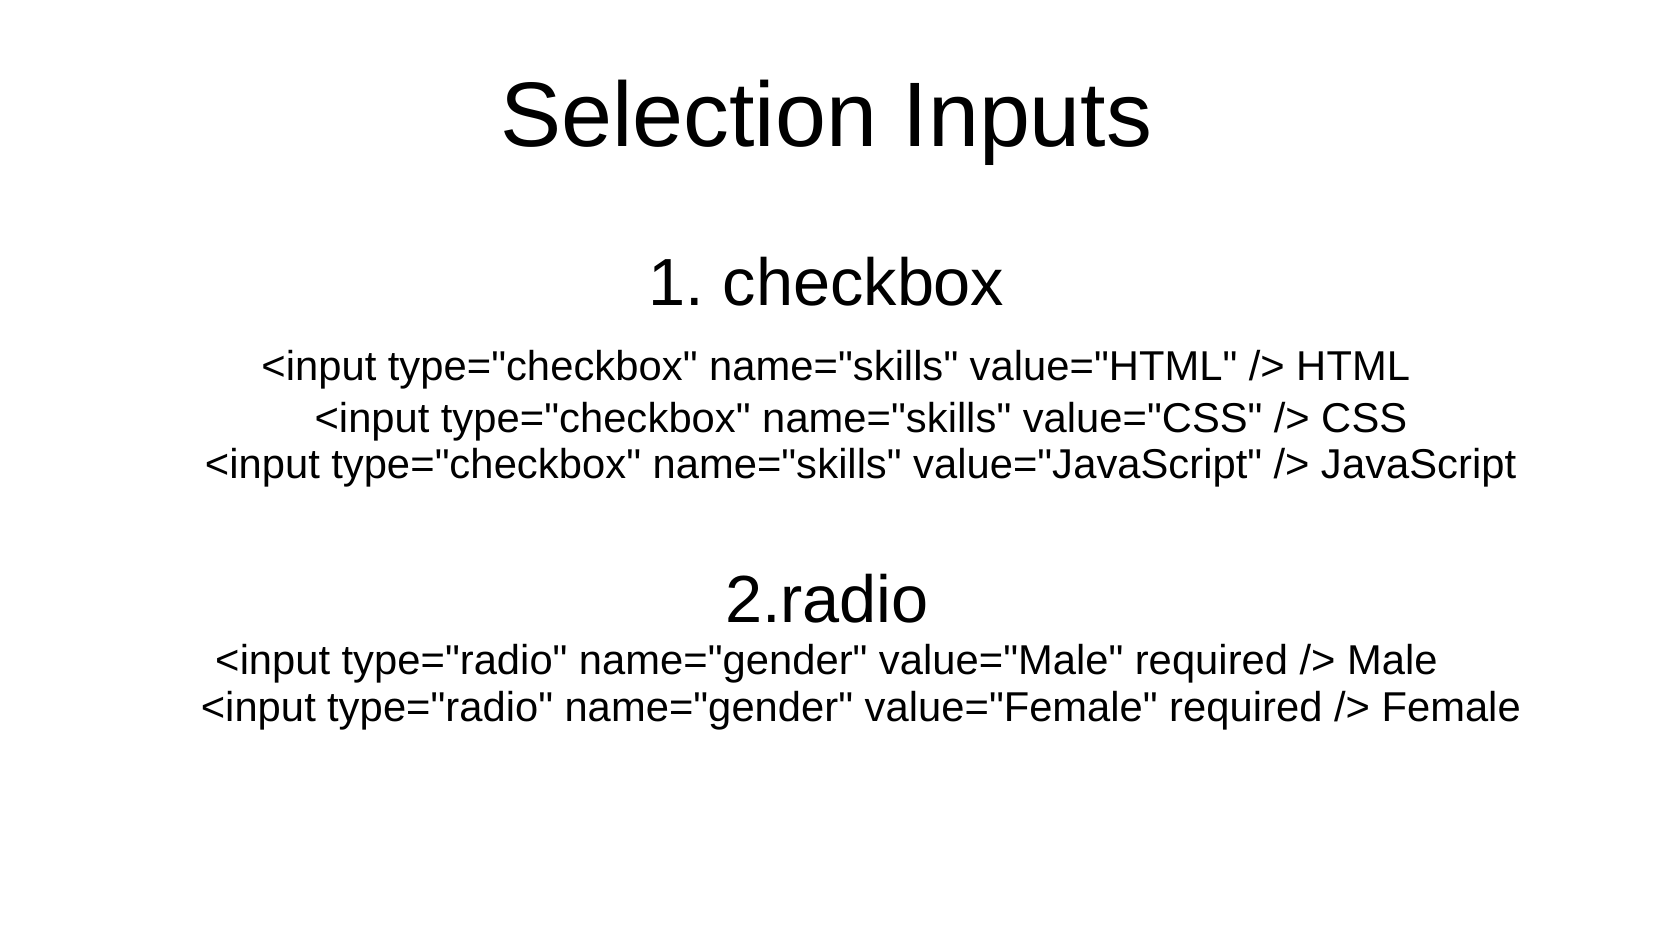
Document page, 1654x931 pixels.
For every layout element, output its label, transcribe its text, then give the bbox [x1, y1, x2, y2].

subtitle 1. checkbox <input type="checkbox" name="skills" value="HTML" /> HTML <input type="checkbox" name="skills" value="CSS" /> CSS <input type="checkbox" name="skills" value="JavaScript" /> JavaScript 2.radio <input type="radio" name="gender" value="Male" required /> Male <input type="radio" name="gender" value="Female" required /> Female [82, 217, 1571, 758]
title Selection Inputs [82, 37, 1571, 193]
